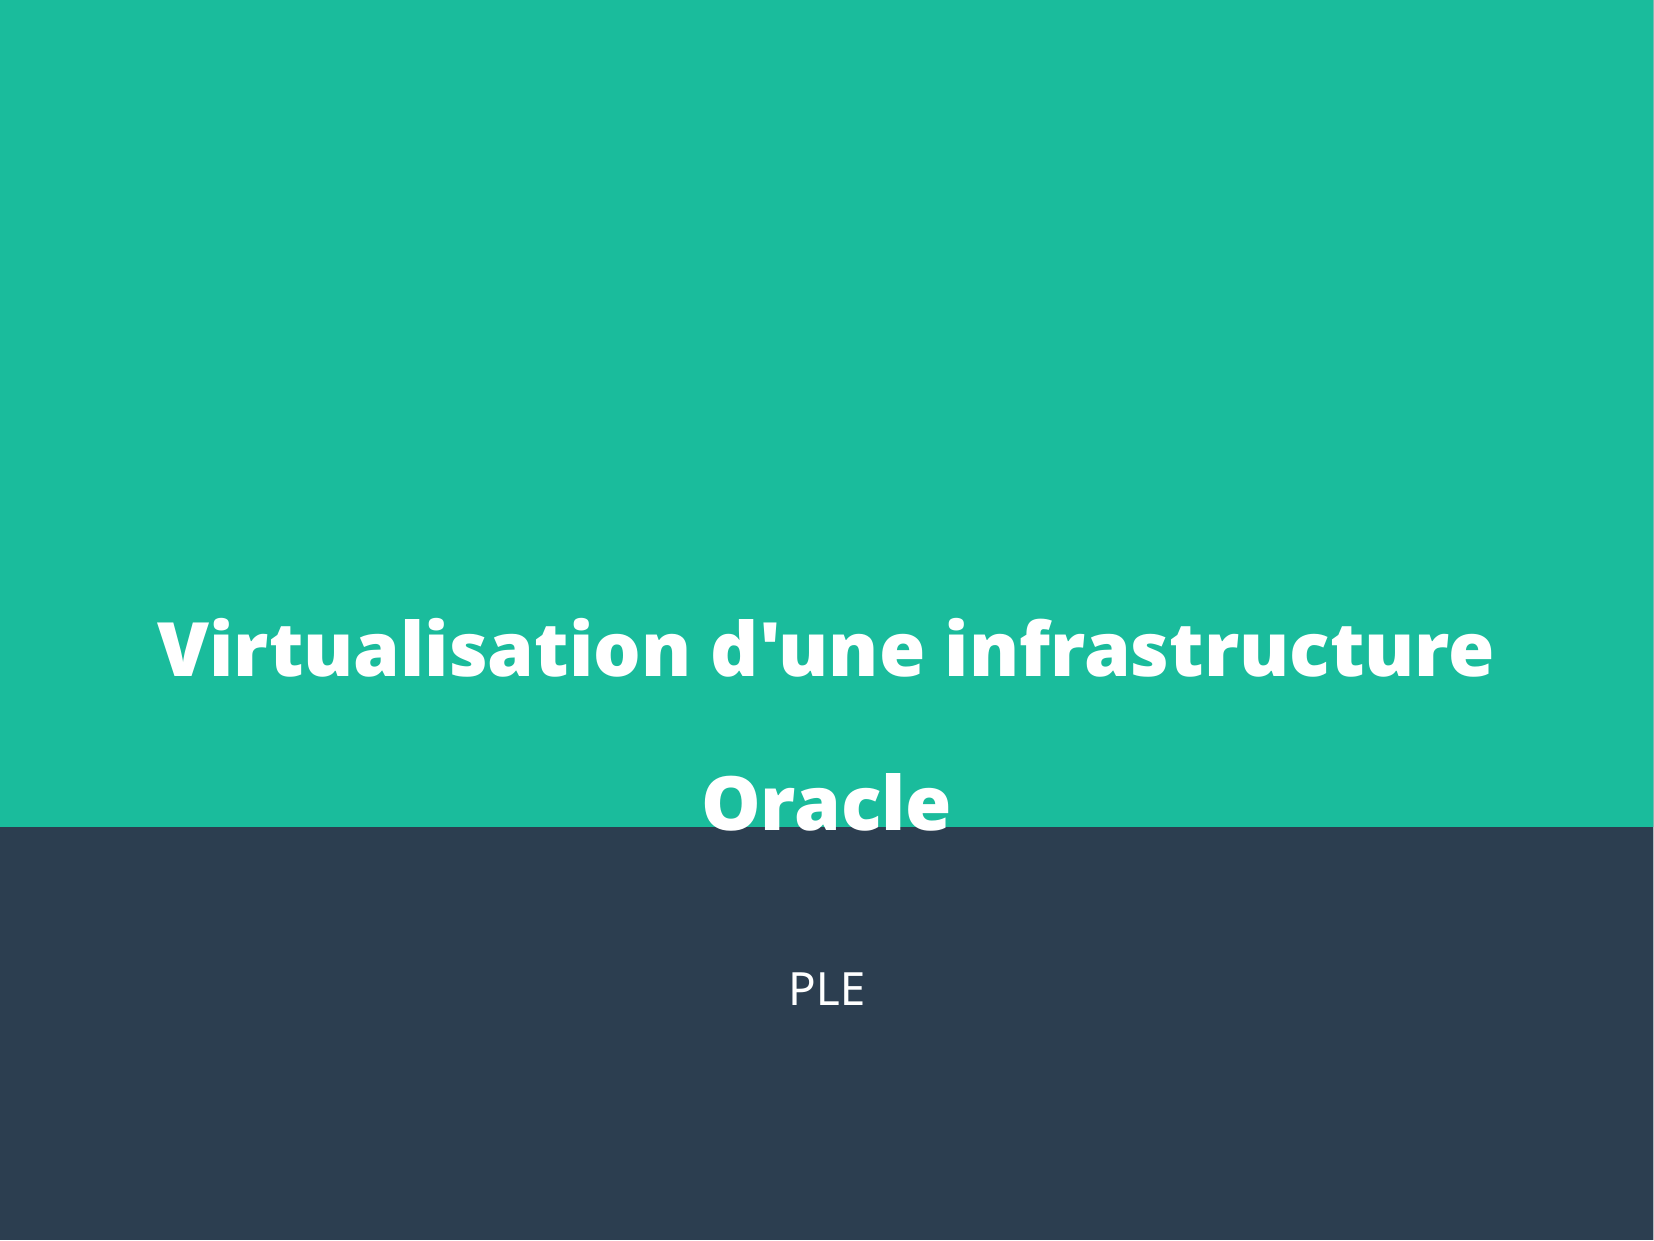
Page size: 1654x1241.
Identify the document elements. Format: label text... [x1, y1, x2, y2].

subtitle PLE [59, 856, 1595, 1182]
title Virtualisation d'une infrastructure Oracle [59, 589, 1595, 808]
